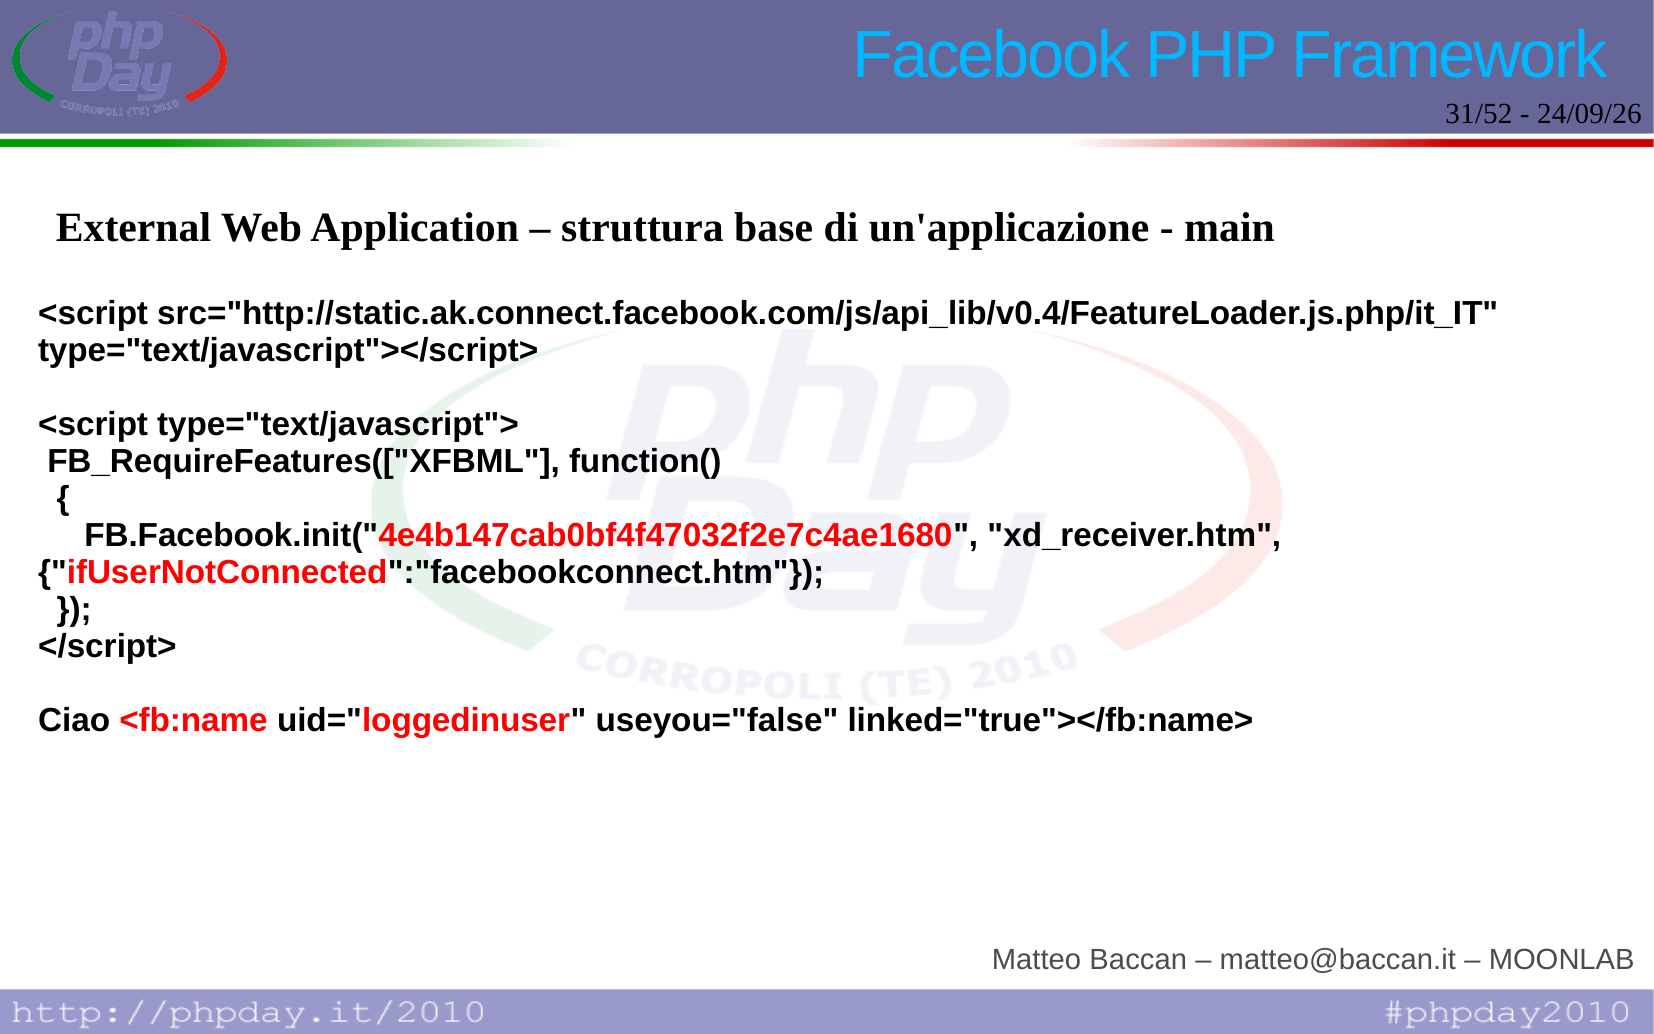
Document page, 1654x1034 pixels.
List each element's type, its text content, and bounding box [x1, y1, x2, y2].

title Facebook PHP Framework [132, 5, 1609, 103]
picture [0, 0, 1654, 1034]
text_box External Web Application – struttura base di un'applicazione - main [41, 173, 1585, 236]
text_box <script src="http://static.ak.connect.facebook.com/js/api_lib/v0.4/FeatureLoader.js.php/it_IT" type="text/javascript"></script> <script type="text/javascript"> FB_RequireFeatures(["XFBML"], function() { FB.Facebook.init("4e4b147cab0bf4f47032f2e7c4ae1680", "xd_receiver.htm", {"ifUserNotConnected":"facebookconnect.htm"}); }); </script> Ciao <fb:name uid="loggedinuser" useyou="false" linked="true"></fb:name> [23, 287, 1612, 762]
